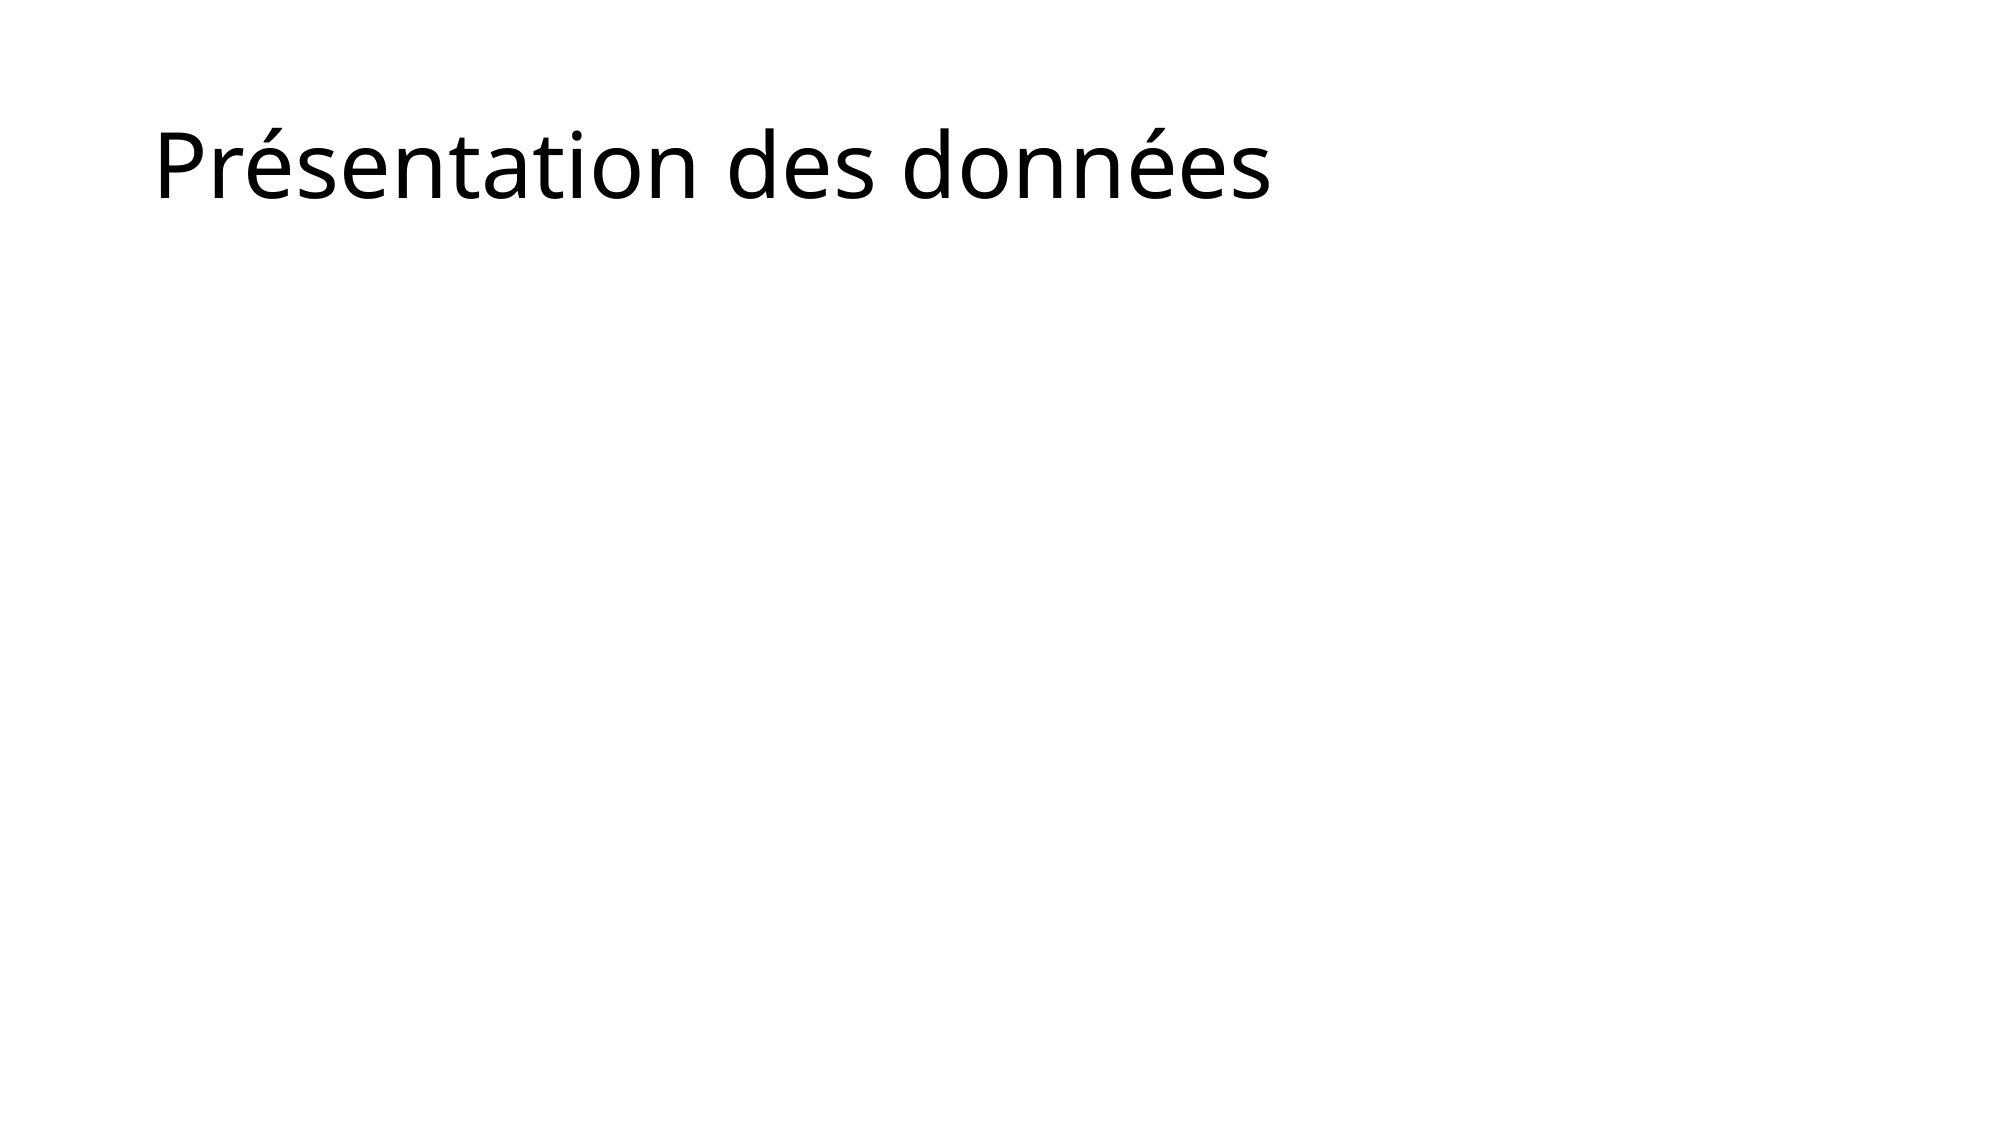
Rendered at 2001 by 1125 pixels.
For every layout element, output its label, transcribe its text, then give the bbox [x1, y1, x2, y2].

title Présentation des données [137, 59, 1863, 278]
